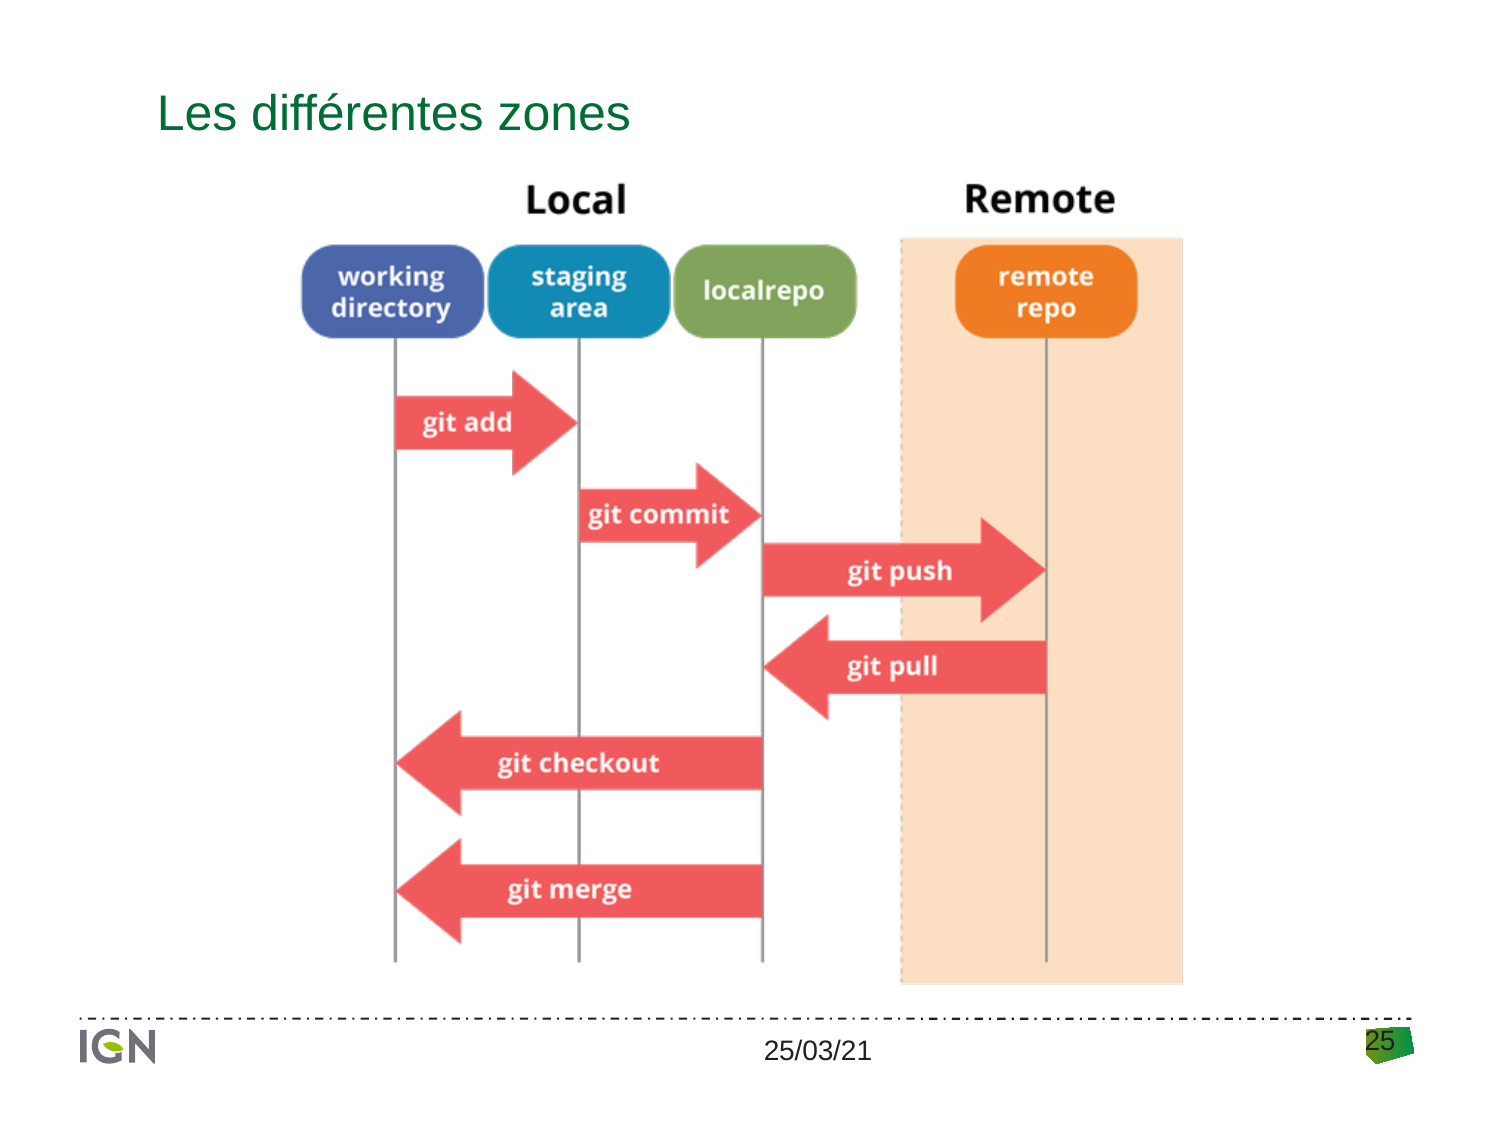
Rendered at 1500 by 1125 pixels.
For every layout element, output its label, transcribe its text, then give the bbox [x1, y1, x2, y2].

text_box Les différentes zones [142, 81, 1339, 141]
text_box 25/03/21 [749, 1025, 894, 1064]
text_box <number> [1349, 1015, 1427, 1076]
picture [295, 165, 1186, 1001]
